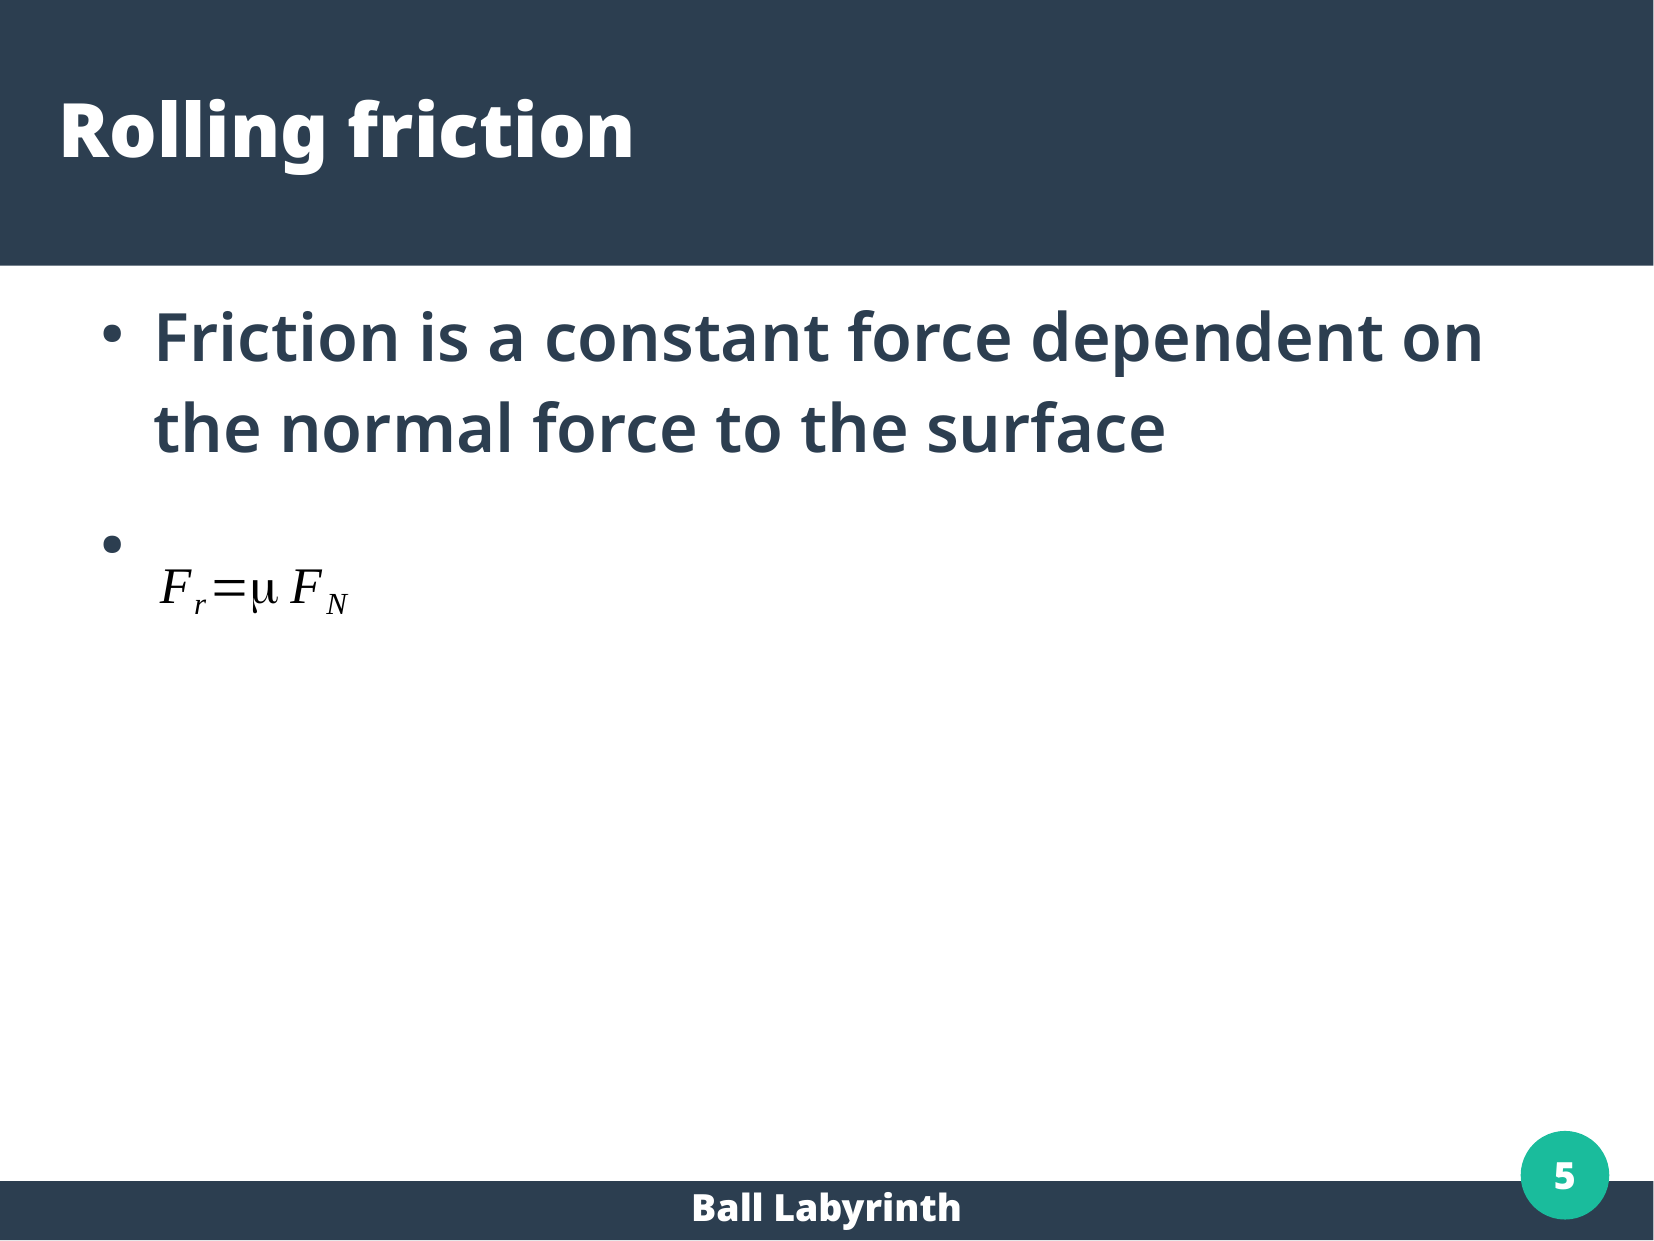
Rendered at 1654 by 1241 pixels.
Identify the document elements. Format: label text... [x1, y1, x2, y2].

list Friction is a constant force dependent on the normal force to the surface [82, 290, 1571, 1010]
title Rolling friction [59, 49, 1595, 207]
chart [150, 557, 356, 622]
